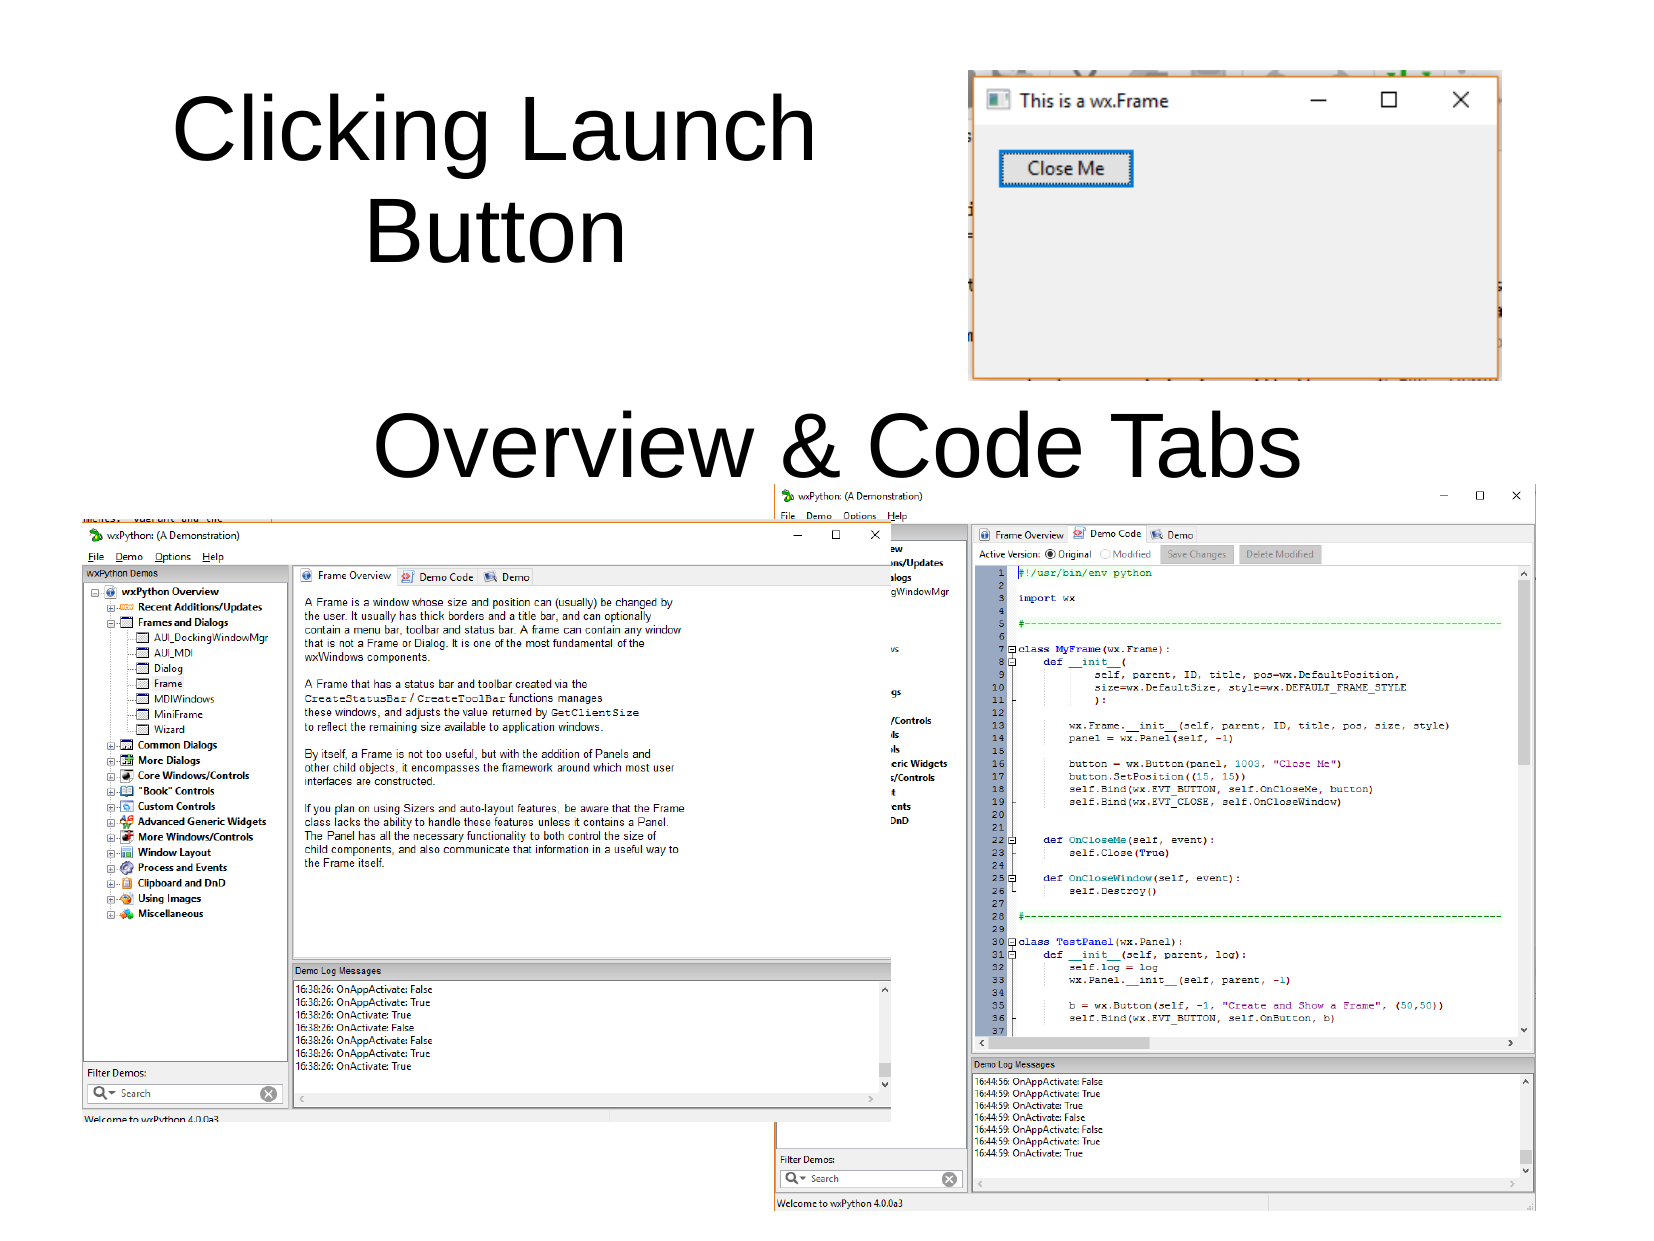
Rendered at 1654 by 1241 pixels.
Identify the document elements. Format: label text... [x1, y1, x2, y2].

title Overview & Code Tabs [94, 342, 1583, 550]
title Clicking Launch Button [59, 76, 934, 284]
picture [82, 484, 1536, 1211]
picture [968, 70, 1502, 342]
